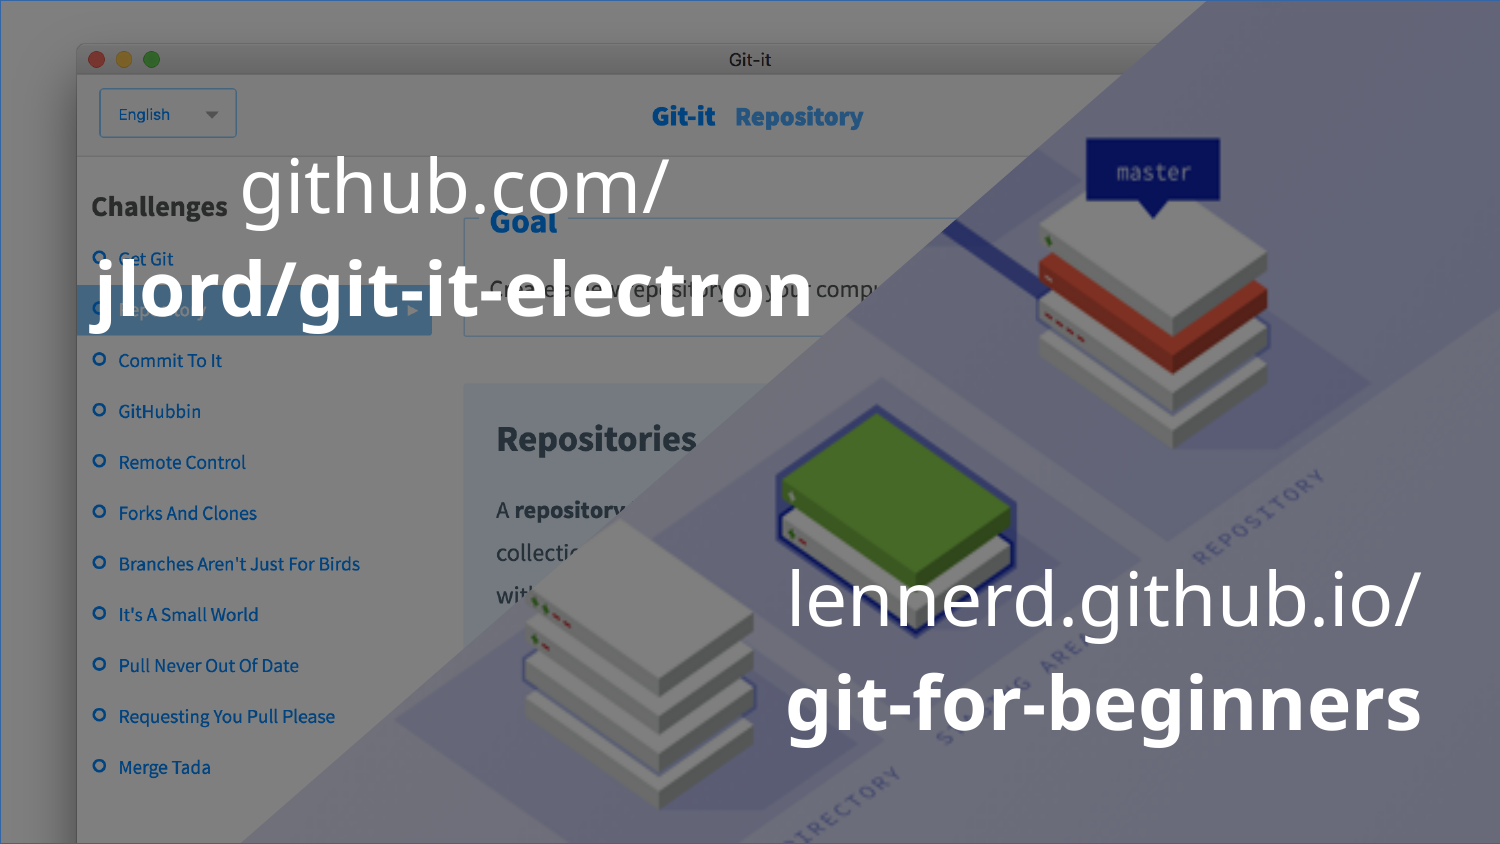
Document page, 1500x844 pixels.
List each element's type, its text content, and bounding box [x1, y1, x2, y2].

title lennerd.github.io/ git-for-beginners [405, 236, 1500, 844]
text_box [0, 634, 405, 844]
text_box [1154, 0, 1500, 236]
title github.com/ jlord/git-it-electron [0, 0, 1154, 634]
